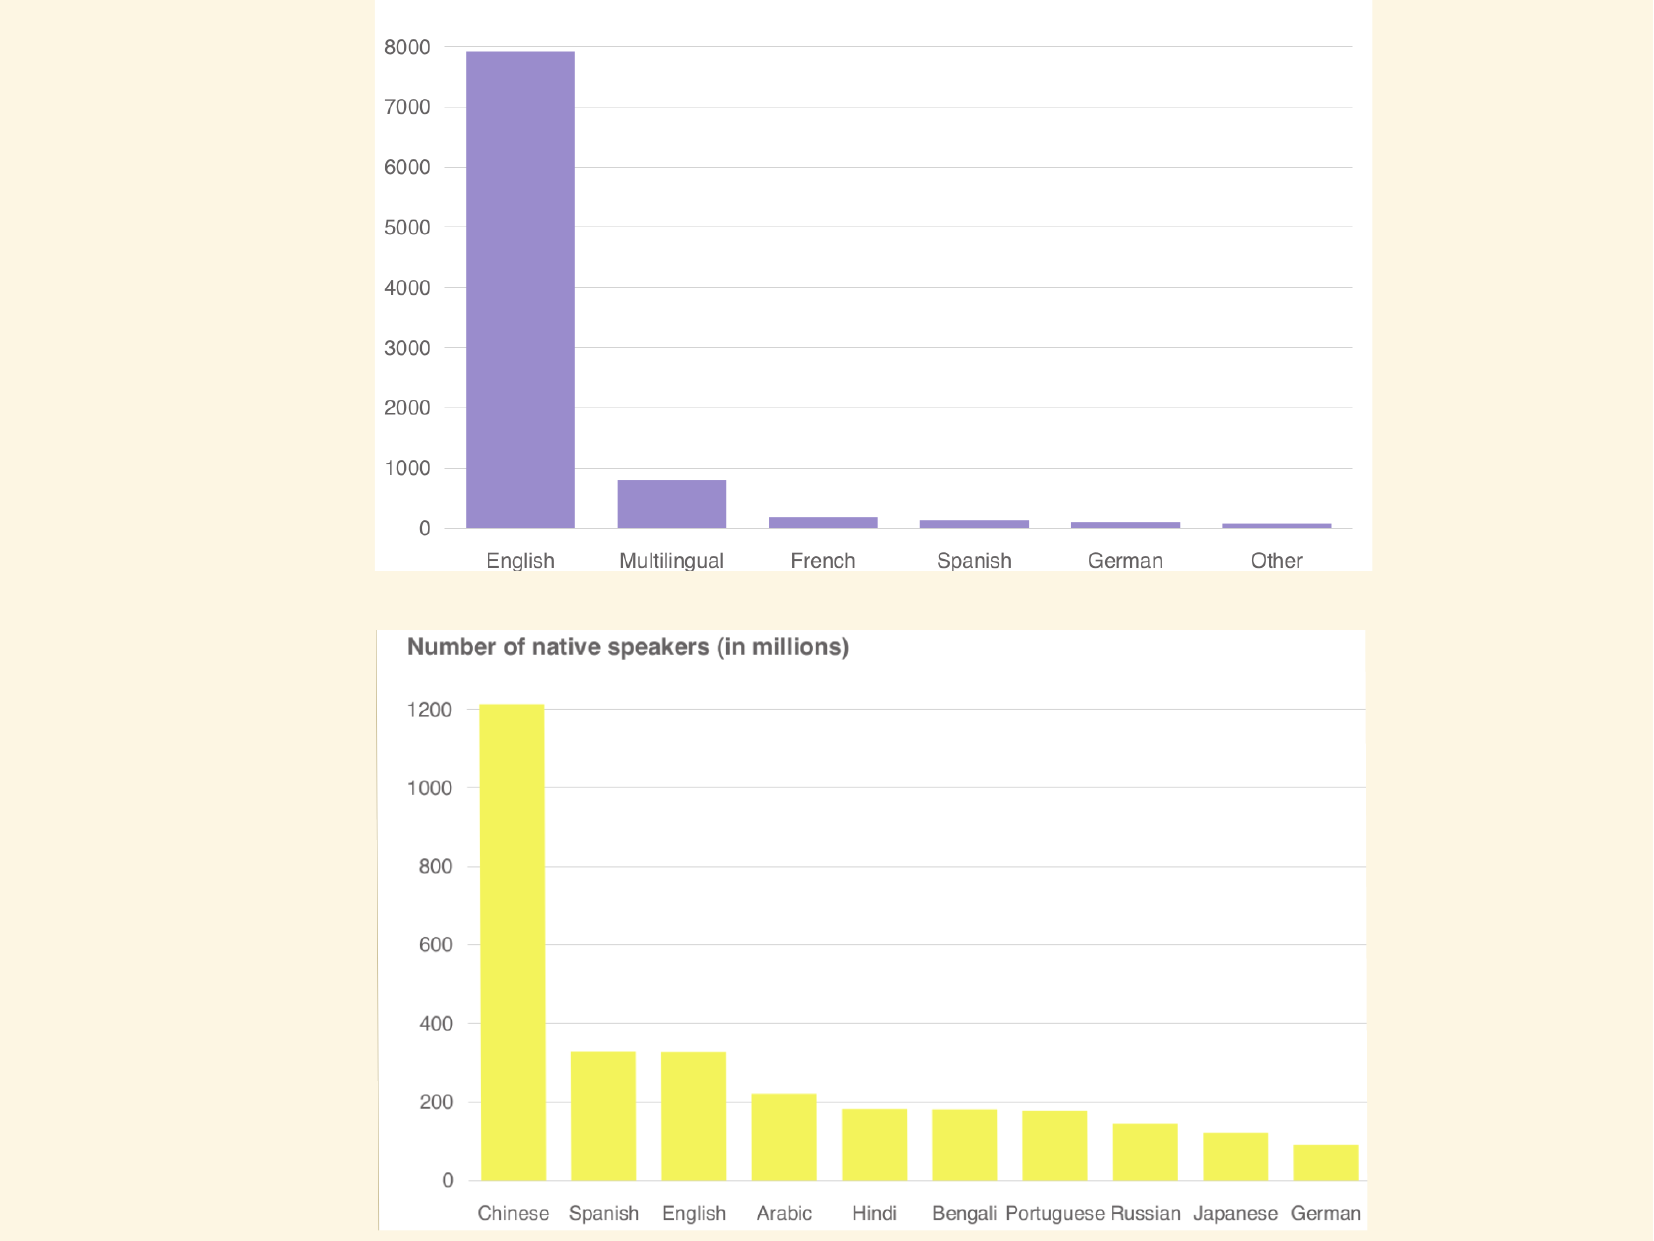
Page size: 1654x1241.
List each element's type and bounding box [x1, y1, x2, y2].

picture [375, 630, 1368, 1231]
picture [374, 0, 1373, 571]
